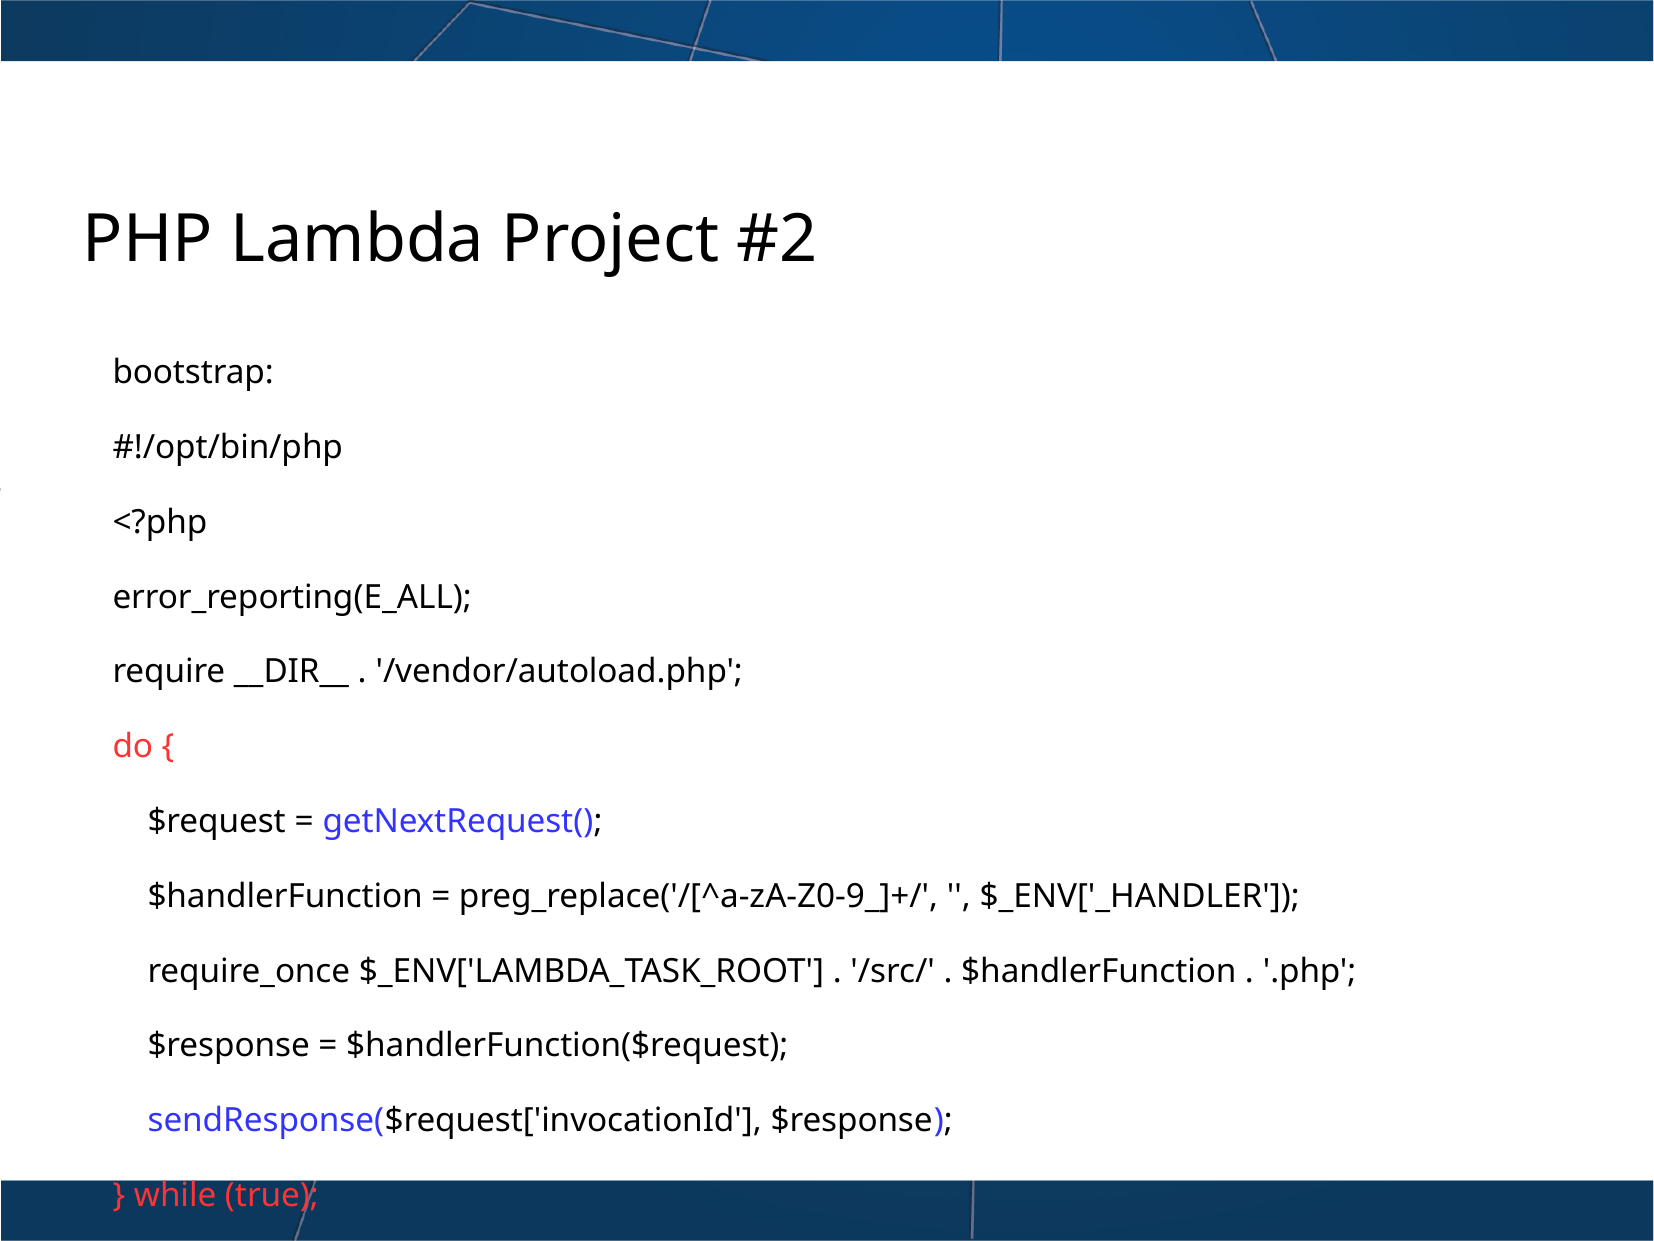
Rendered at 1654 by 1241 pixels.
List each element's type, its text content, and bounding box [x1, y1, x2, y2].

title PHP Lambda Project #2 [82, 139, 1571, 332]
picture [0, 0, 1654, 1241]
list bootstrap: #!/opt/bin/php <?php error_reporting(E_ALL); require __DIR__ . '/vendor/autoload.php'; do { $request = getNextRequest(); $handlerFunction = preg_replace('/[^a-zA-Z0-9_]+/', '', $_ENV['_HANDLER']); require_once $_ENV['LAMBDA_TASK_ROOT'] . '/src/' . $handlerFunction . '.php'; $response = $handlerFunction($request); sendResponse($request['invocationId'], $response); } while (true); [112, 348, 1613, 1157]
